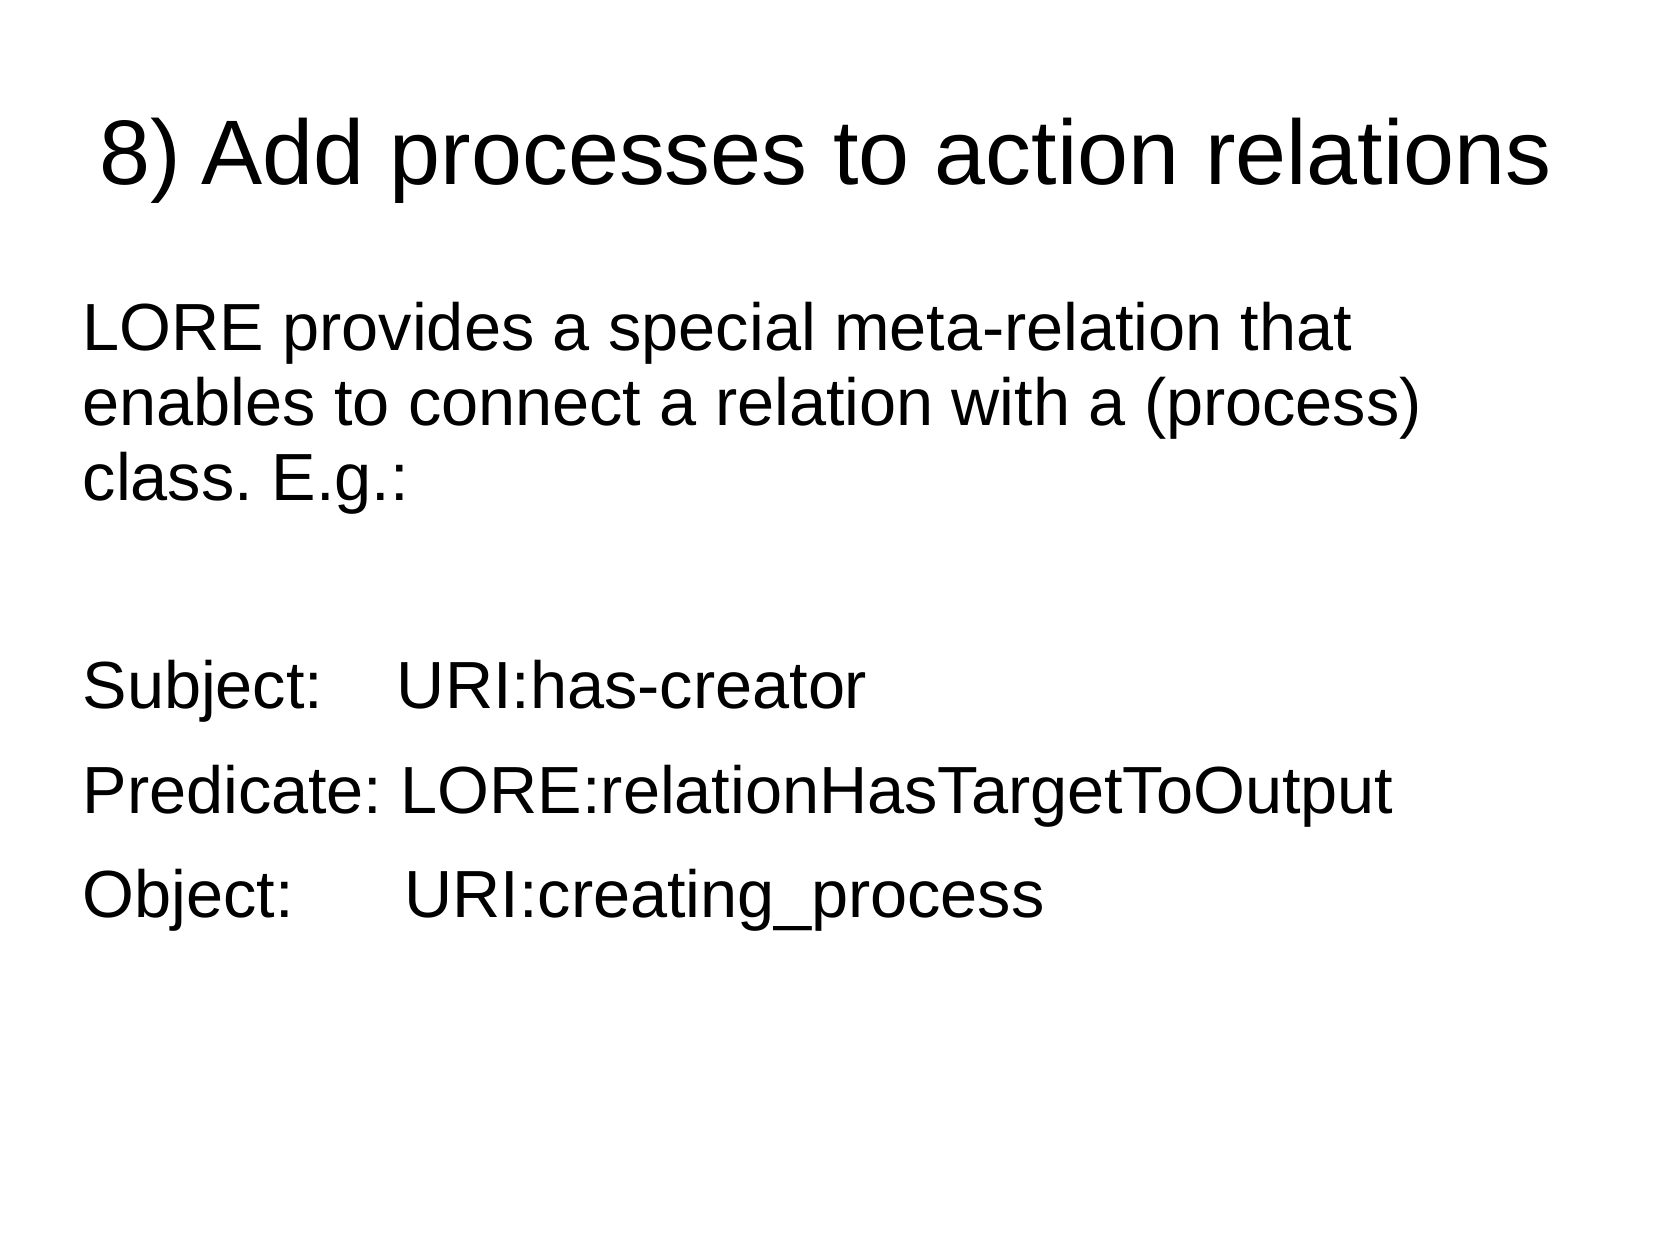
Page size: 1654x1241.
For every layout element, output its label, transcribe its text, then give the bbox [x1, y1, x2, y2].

list LORE provides a special meta-relation that enables to connect a relation with a (process) class. E.g.: Subject: URI:has-creator Predicate: LORE:relationHasTargetToOutput Object: URI:creating_process [82, 290, 1571, 1141]
title 8) Add processes to action relations [82, 49, 1571, 257]
